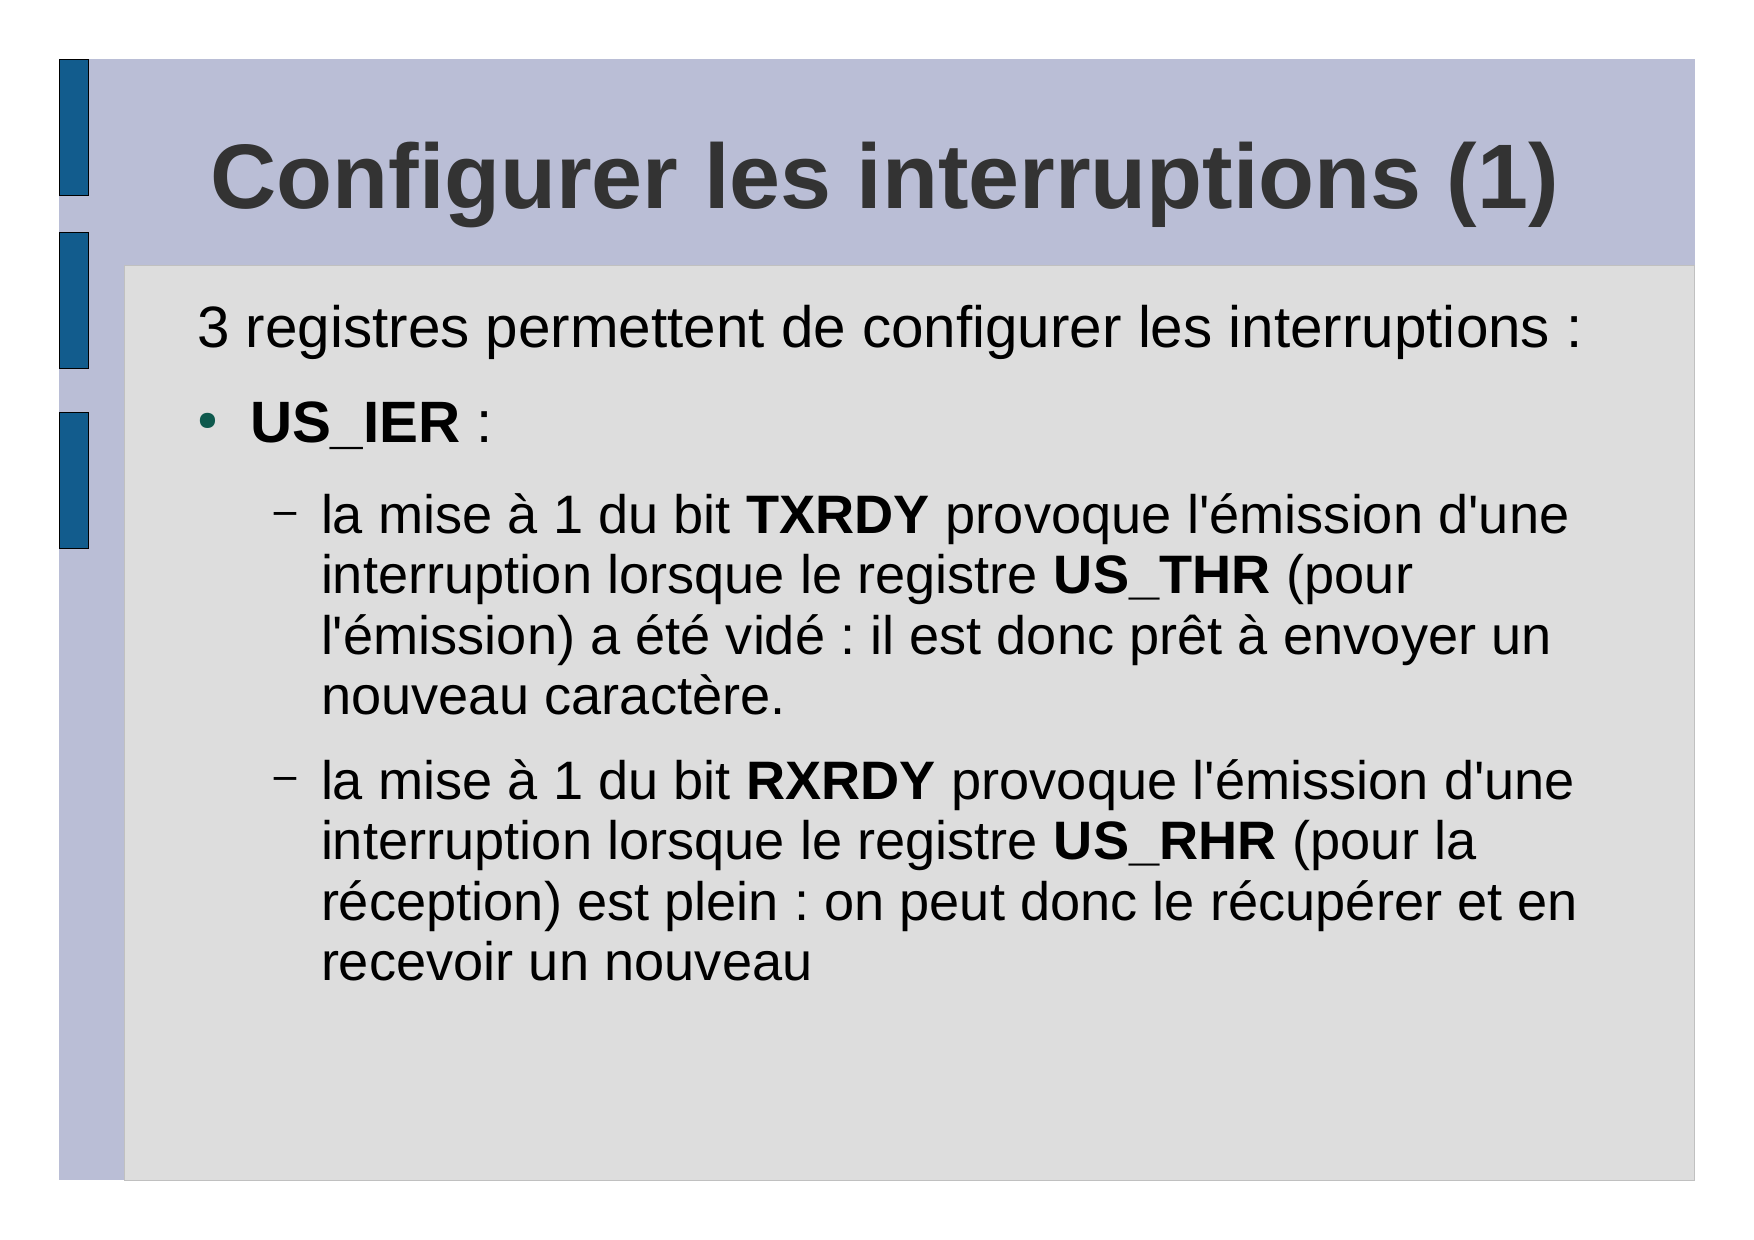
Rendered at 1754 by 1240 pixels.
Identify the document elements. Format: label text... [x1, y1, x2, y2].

title Configurer les interruptions (1) [118, 88, 1654, 266]
list 3 registres permettent de configurer les interruptions : US_IER : la mise à 1 du bit TXRDY provoque l'émission d'une interruption lorsque le registre US_THR (pour l'émission) a été vidé : il est donc prêt à envoyer un nouveau caractère. la mise à 1 du bit RXRDY provoque l'émission d'une interruption lorsque le registre US_RHR (pour la réception) est plein : on peut donc le récupérer et en recevoir un nouveau [179, 295, 1654, 1093]
